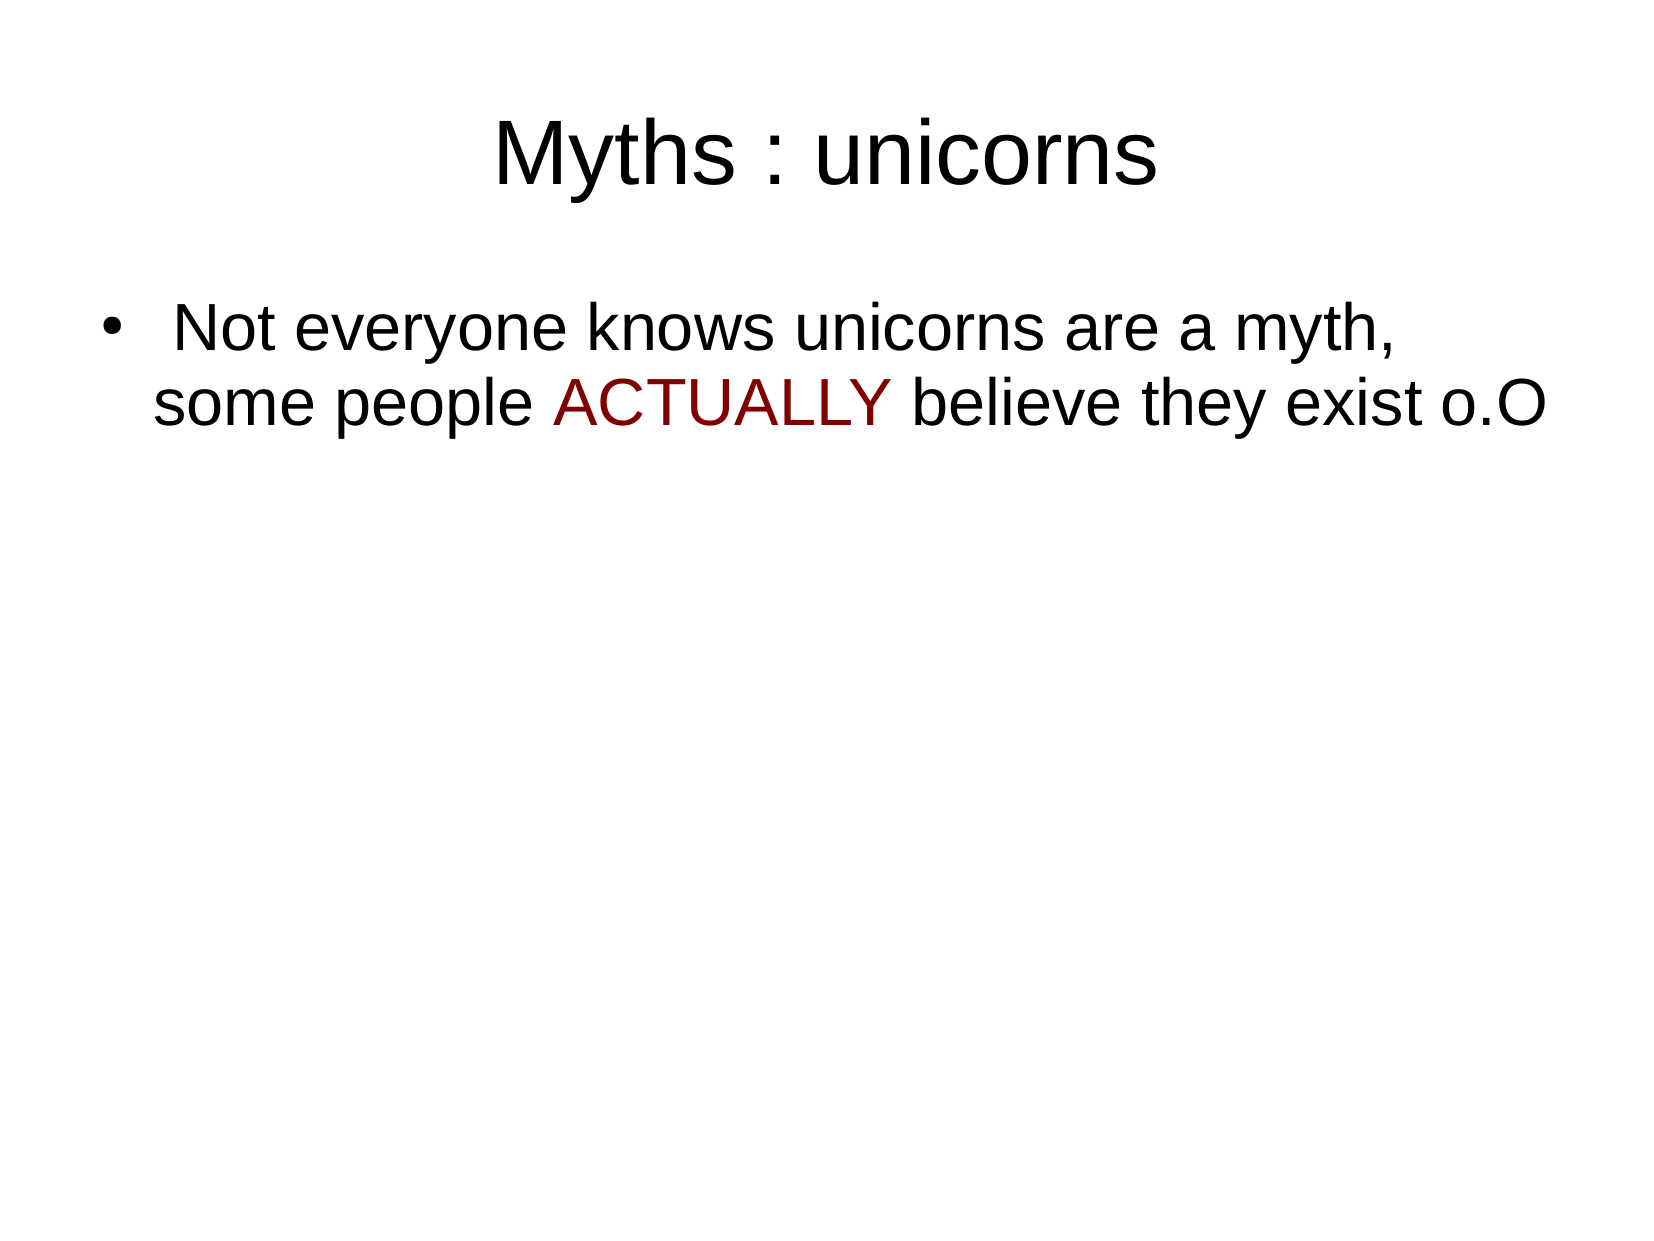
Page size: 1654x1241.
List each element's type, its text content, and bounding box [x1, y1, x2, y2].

title Myths : unicorns [82, 49, 1571, 257]
list Not everyone knows unicorns are a myth, some people ACTUALLY believe they exist o.O [82, 290, 1571, 1010]
